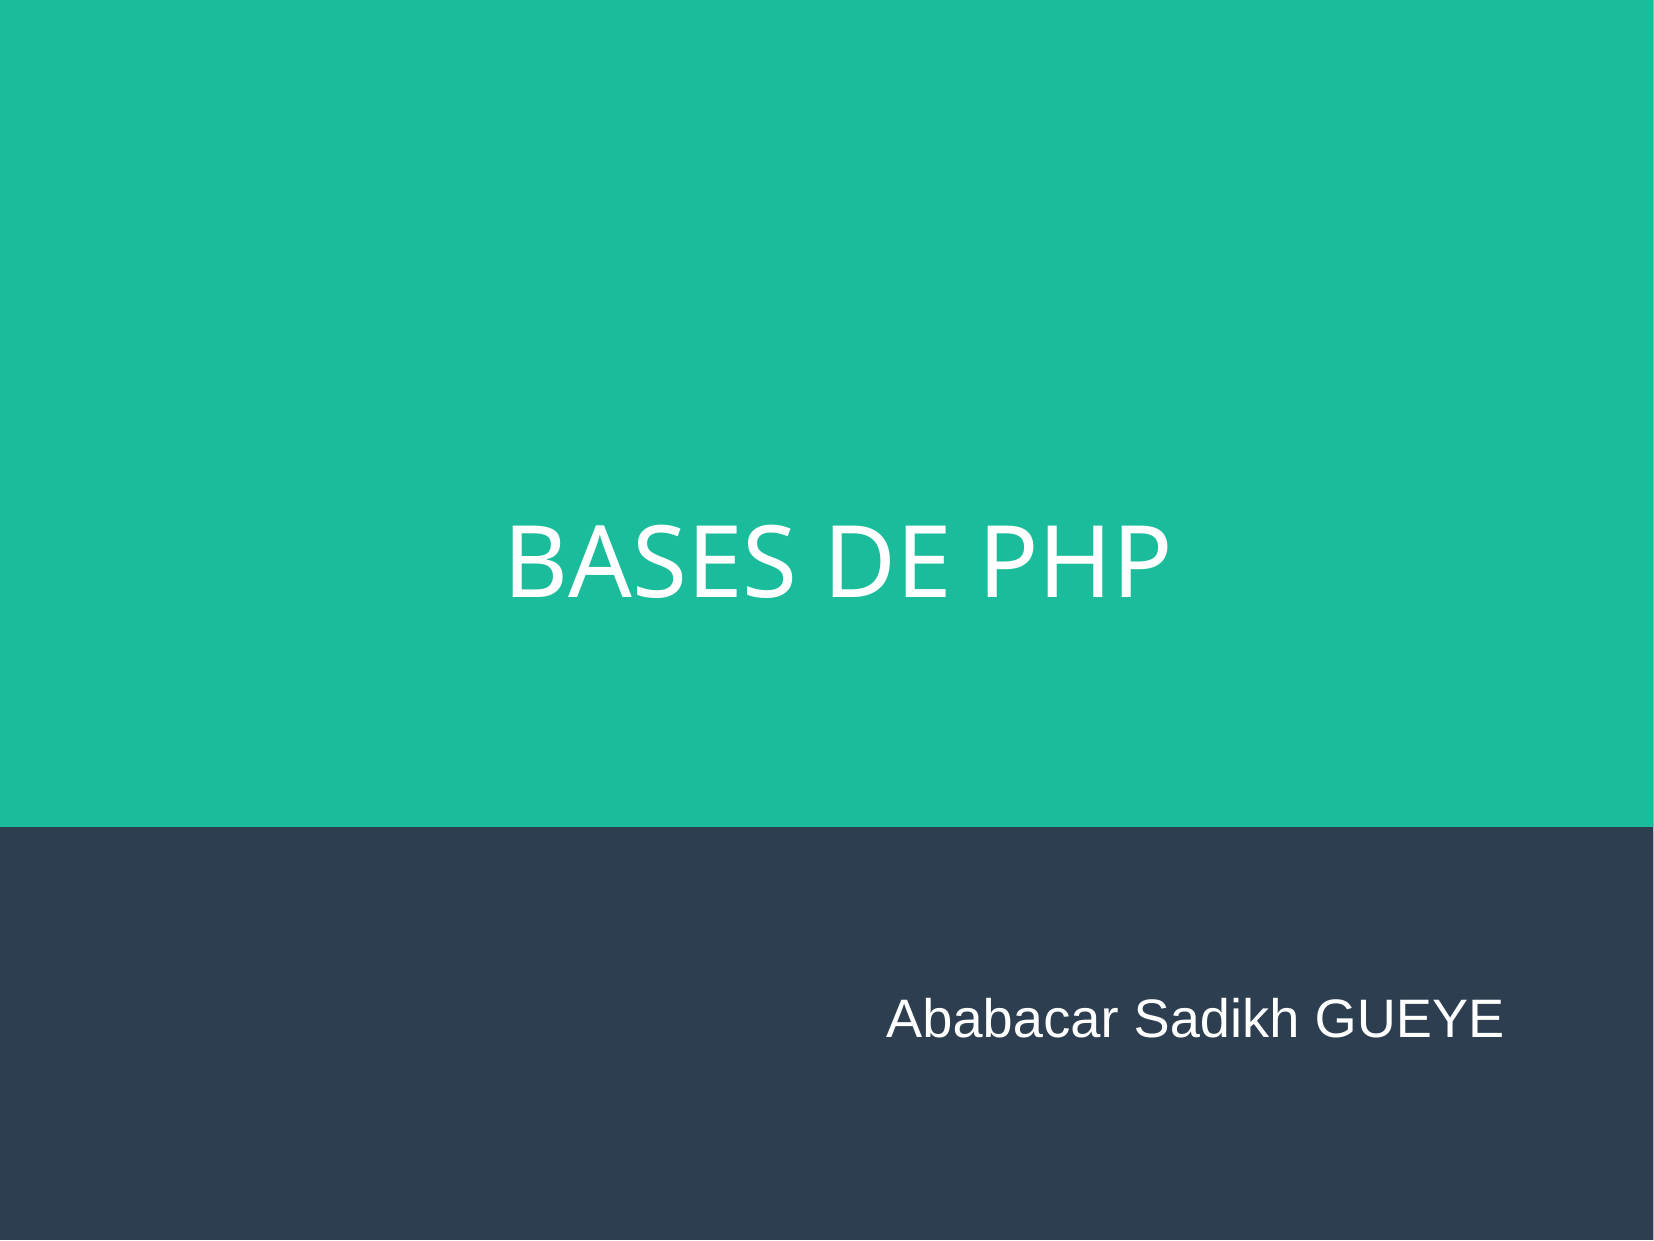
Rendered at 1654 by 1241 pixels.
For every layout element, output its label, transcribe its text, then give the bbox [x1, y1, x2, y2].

subtitle Ababacar Sadikh GUEYE [59, 856, 1595, 1182]
title BASES DE PHP [70, 437, 1607, 612]
